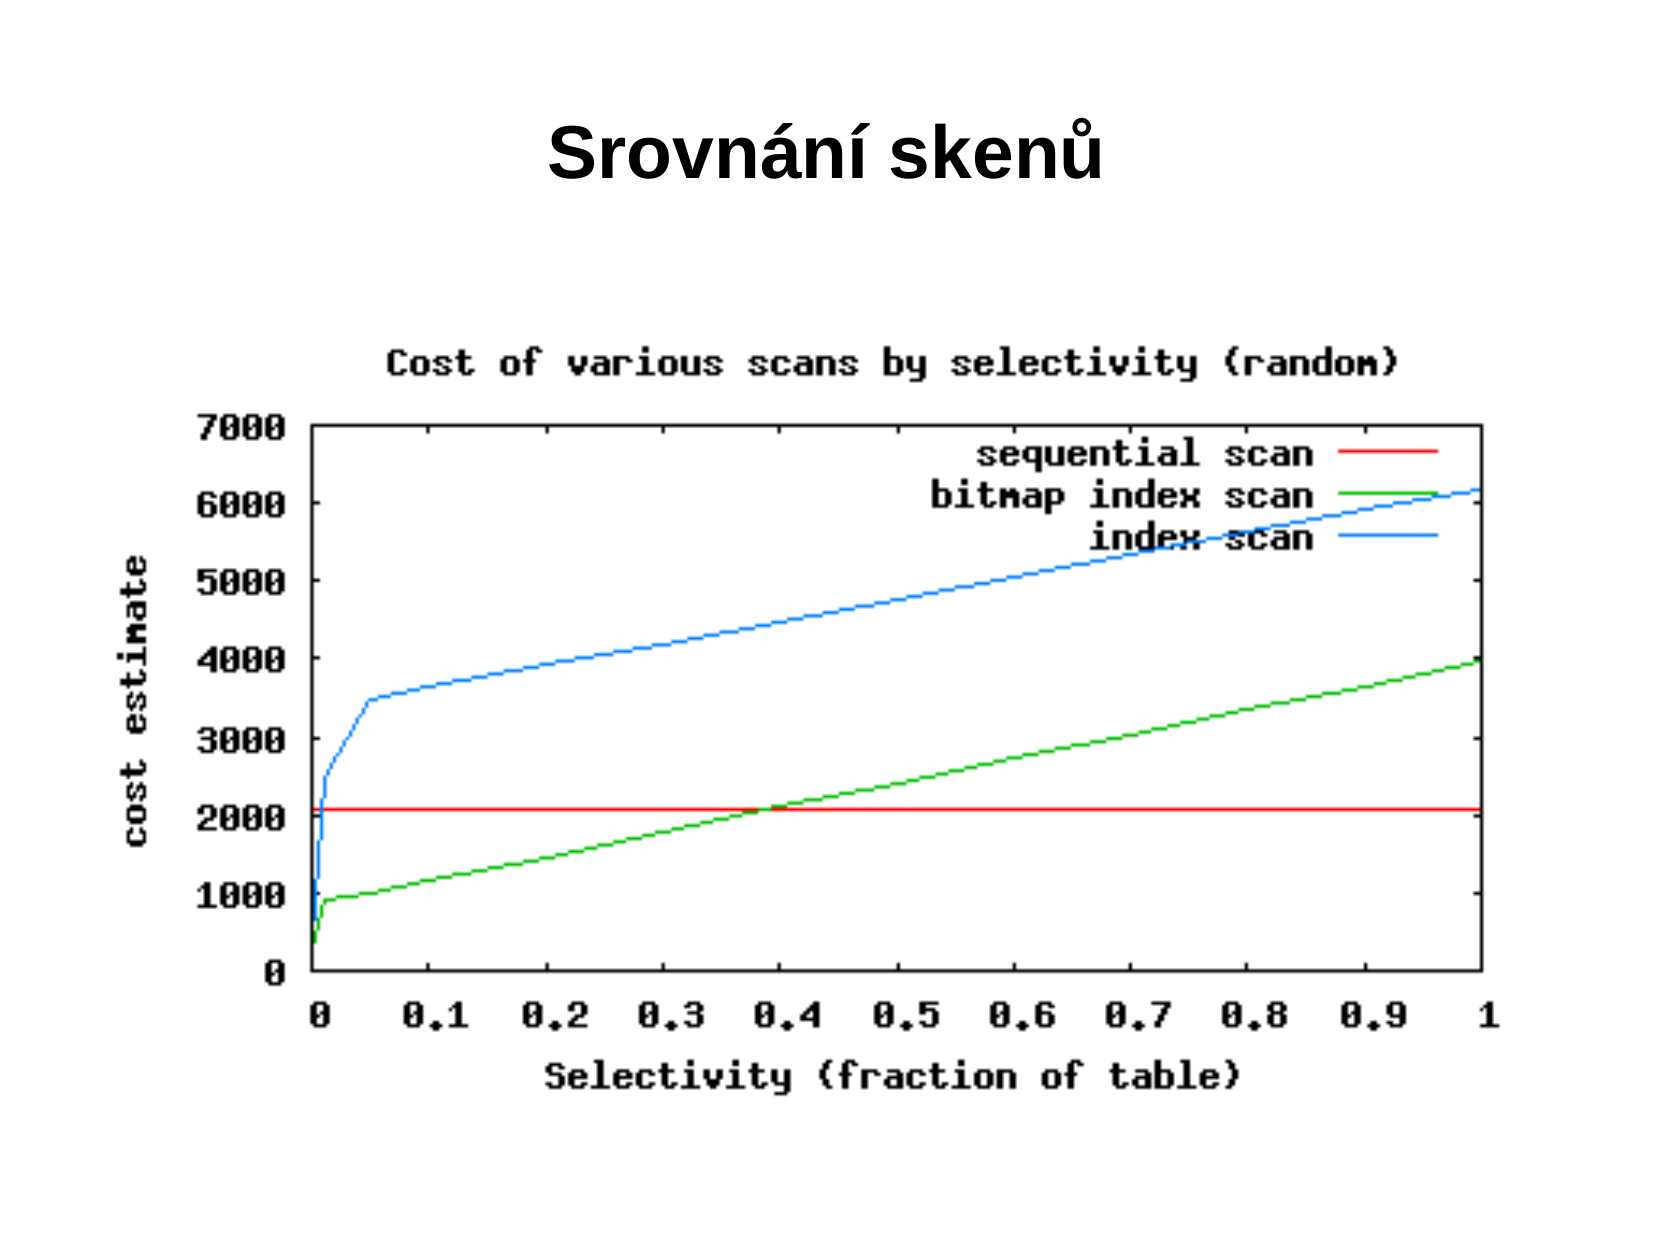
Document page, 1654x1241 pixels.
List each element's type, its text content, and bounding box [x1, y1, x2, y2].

title Srovnání skenů [82, 49, 1571, 257]
picture [102, 299, 1552, 1106]
